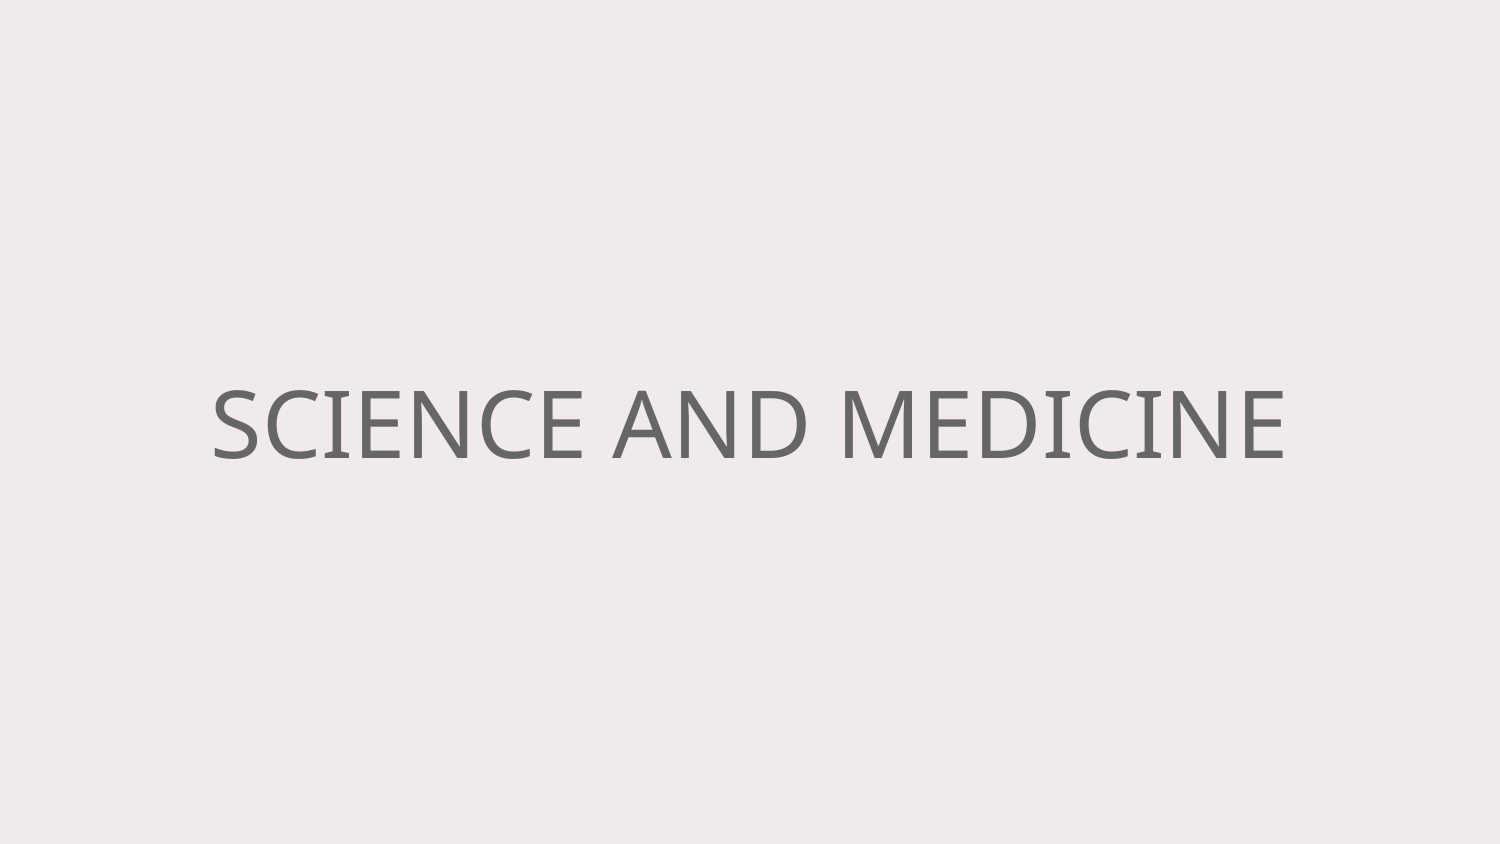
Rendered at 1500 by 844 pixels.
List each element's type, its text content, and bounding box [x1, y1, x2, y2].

text_box SCIENCE AND MEDICINE [150, 349, 1349, 493]
